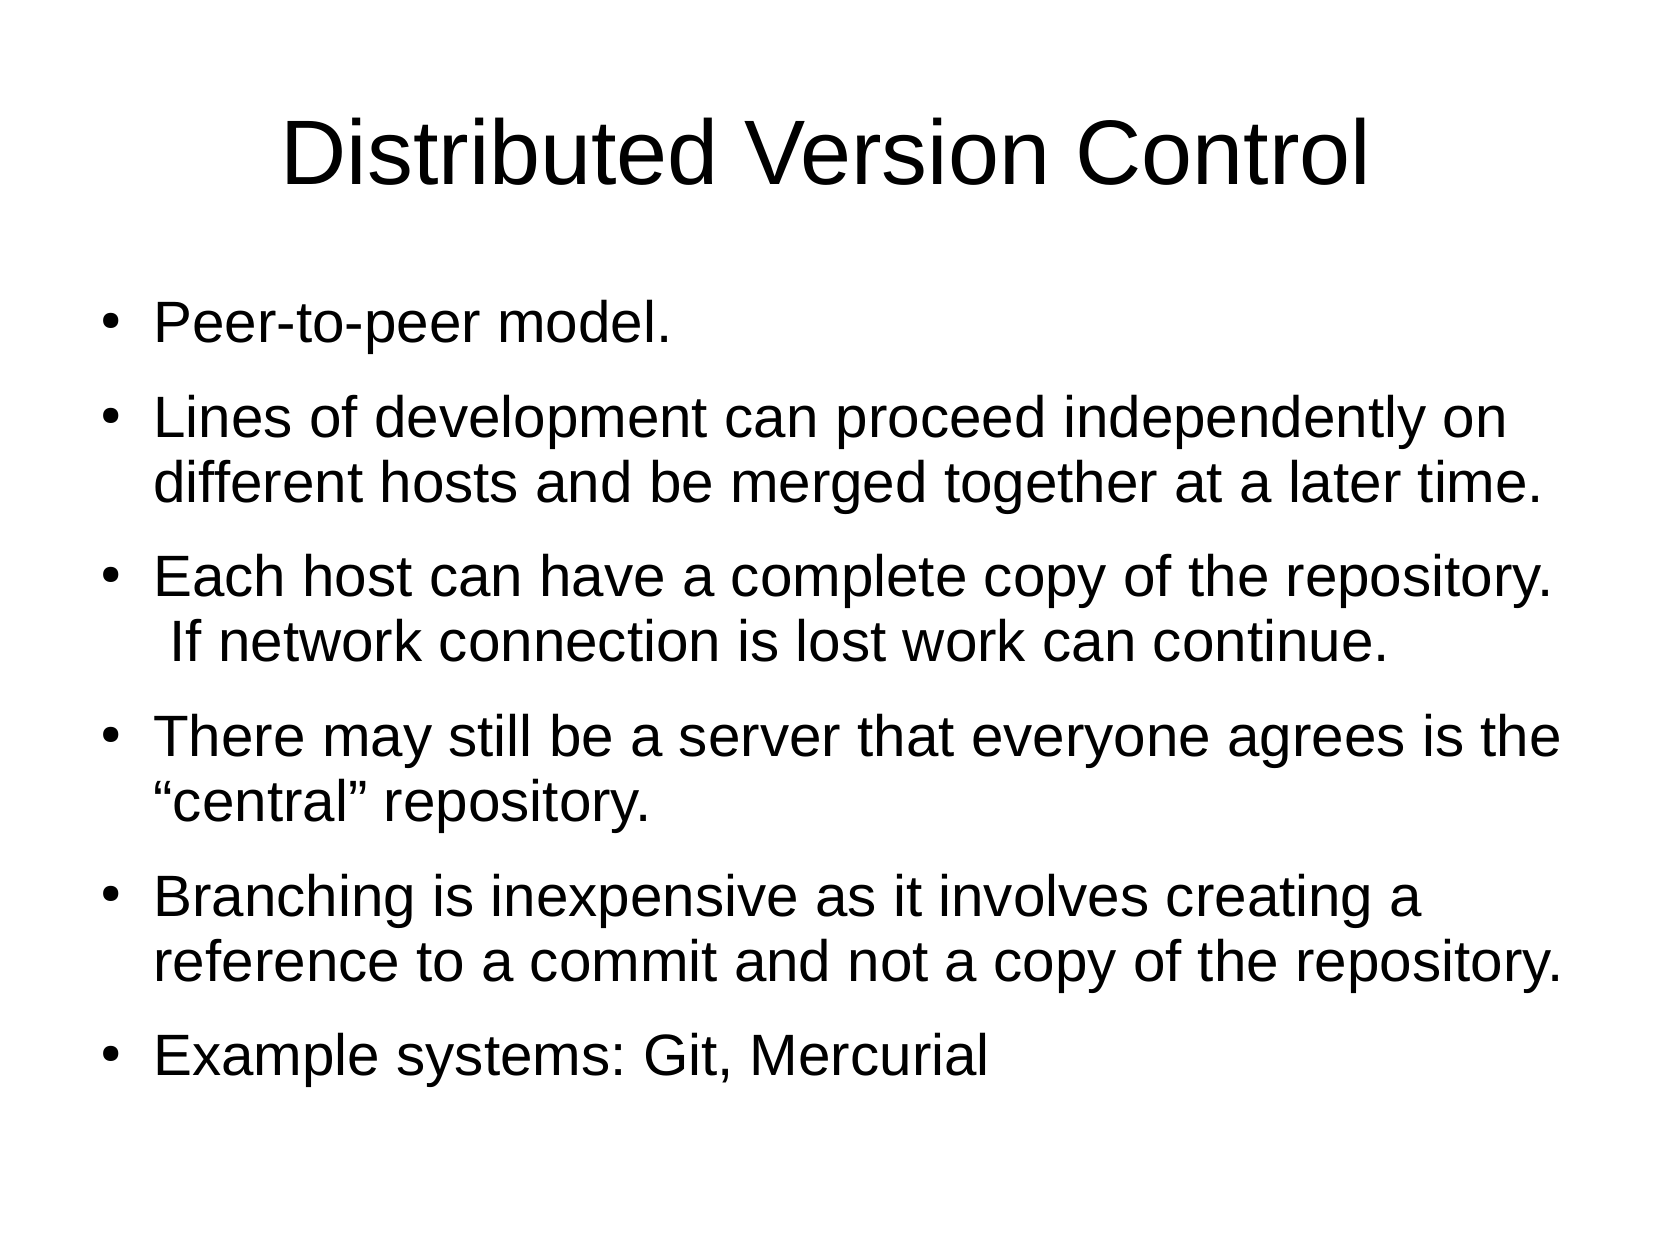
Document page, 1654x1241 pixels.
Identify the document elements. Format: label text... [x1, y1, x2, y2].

list Peer-to-peer model. Lines of development can proceed independently on different hosts and be merged together at a later time. Each host can have a complete copy of the repository. If network connection is lost work can continue. There may still be a server that everyone agrees is the “central” repository. Branching is inexpensive as it involves creating a reference to a commit and not a copy of the repository. Example systems: Git, Mercurial [82, 290, 1571, 1109]
title Distributed Version Control [82, 49, 1571, 257]
